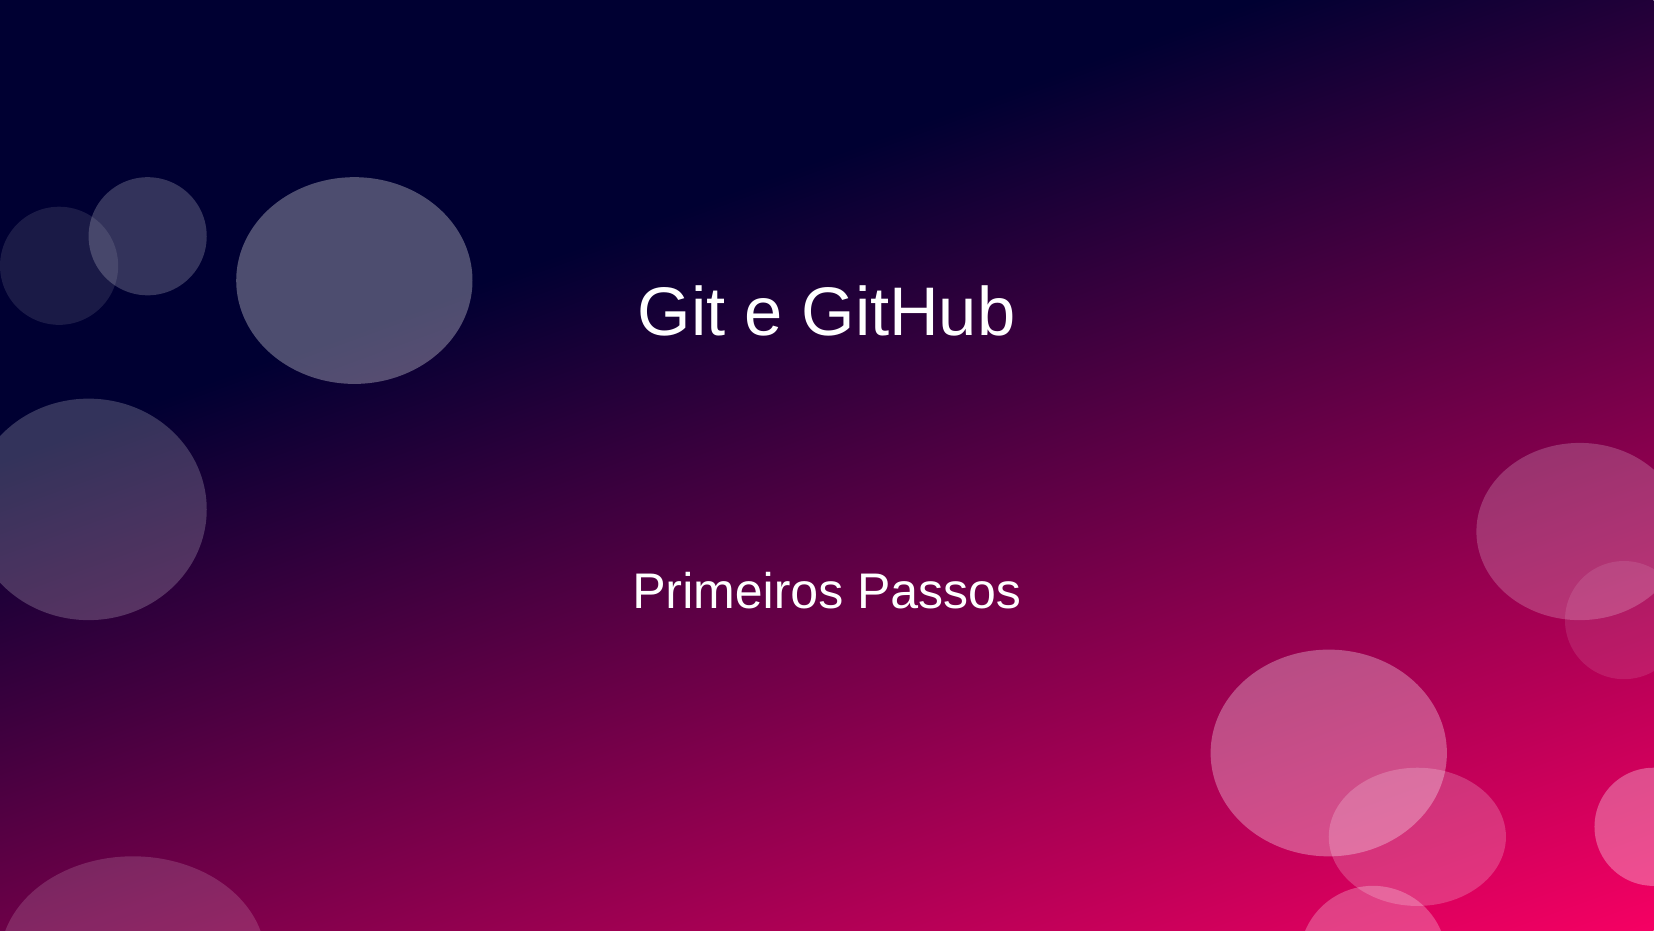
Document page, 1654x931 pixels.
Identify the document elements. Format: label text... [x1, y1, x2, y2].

title Git e GitHub [82, 234, 1571, 390]
subtitle Primeiros Passos [82, 425, 1571, 758]
